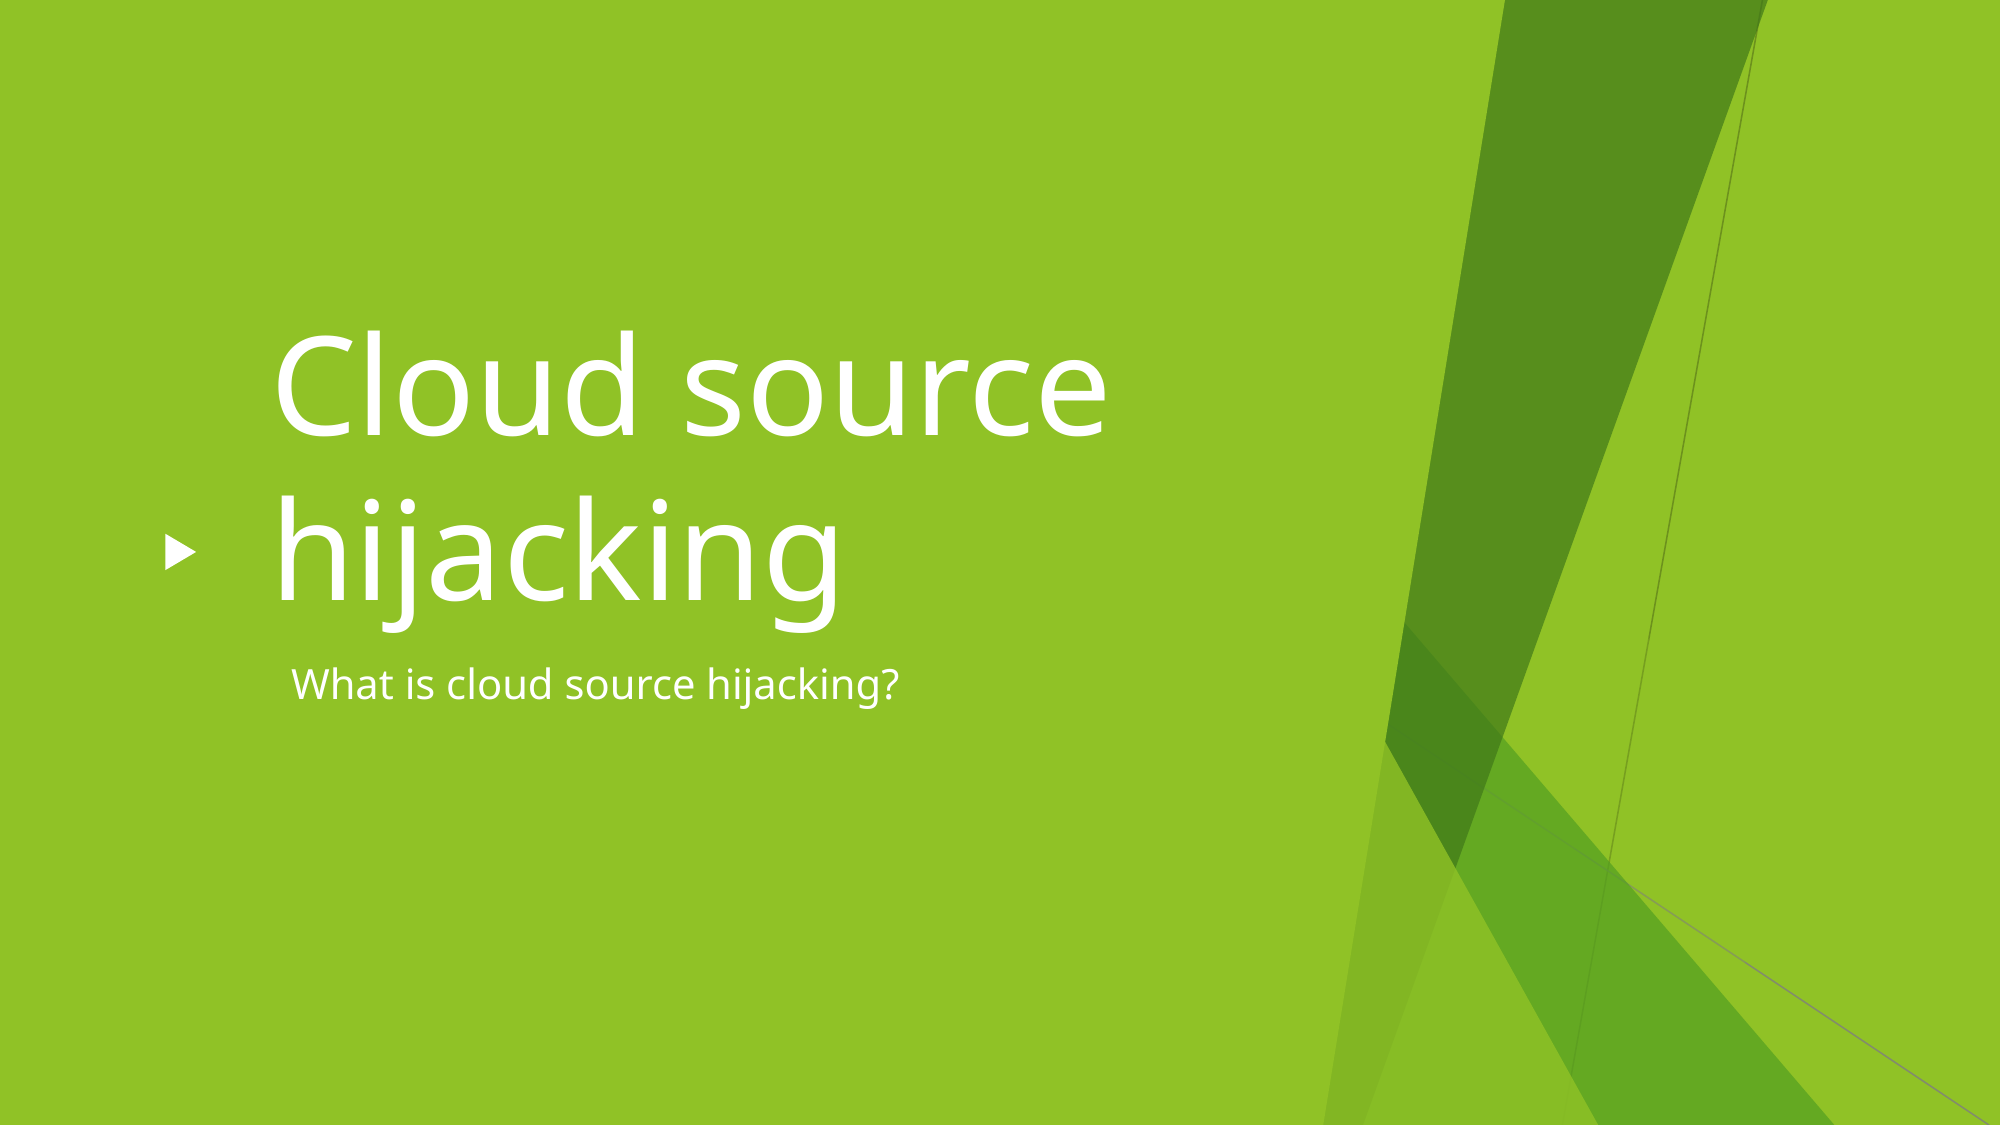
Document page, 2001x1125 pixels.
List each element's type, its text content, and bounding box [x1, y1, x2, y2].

text_box [0, 0, 2000, 1125]
list What is cloud source hijacking? [276, 649, 1279, 845]
title Cloud source hijacking [254, 167, 1397, 635]
